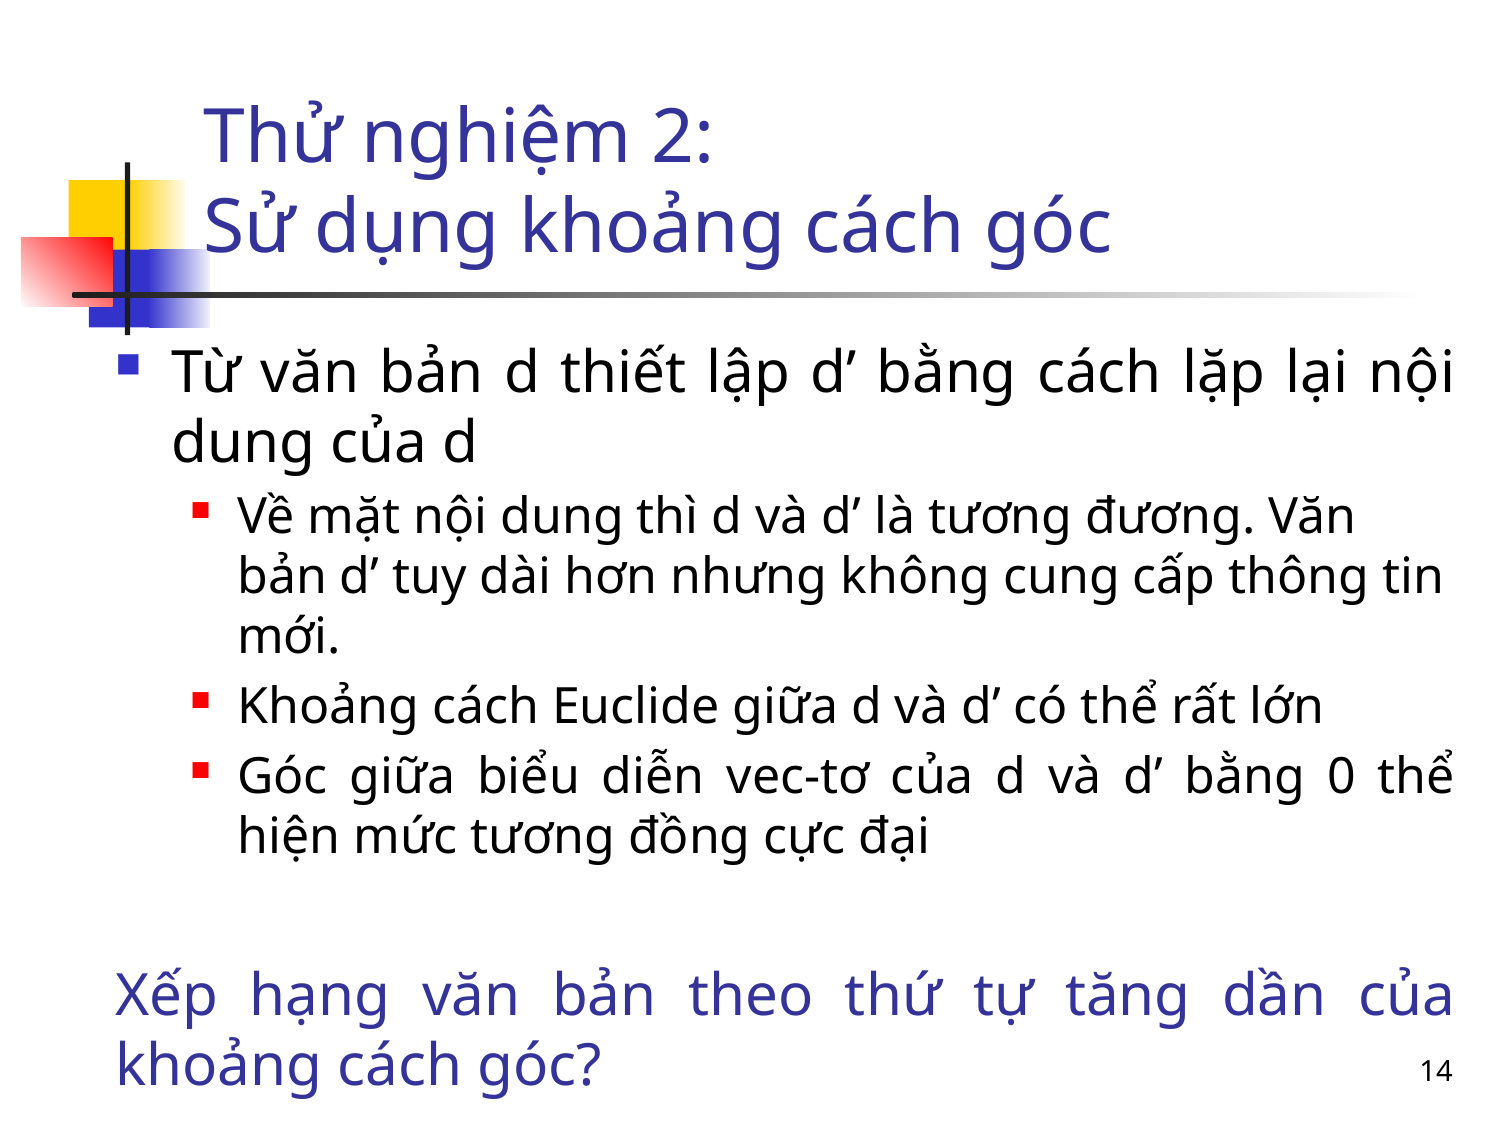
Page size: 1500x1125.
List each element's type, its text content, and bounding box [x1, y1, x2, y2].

slide_number <number> [1155, 1024, 1468, 1100]
title Thử nghiệm 2: Sử dụng khoảng cách góc [188, 35, 1468, 275]
list Từ văn bản d thiết lập d’ bằng cách lặp lại nội dung của d Về mặt nội dung thì d và d’ là tương đương. Văn bản d’ tuy dài hơn nhưng không cung cấp thông tin mới. Khoảng cách Euclide giữa d và d’ có thể rất lớn Góc giữa biểu diễn vec-tơ của d và d’ bằng 0 thể hiện mức tương đồng cực đại Xếp hạng văn bản theo thứ tự tăng dần của khoảng cách góc? [100, 326, 1471, 1094]
